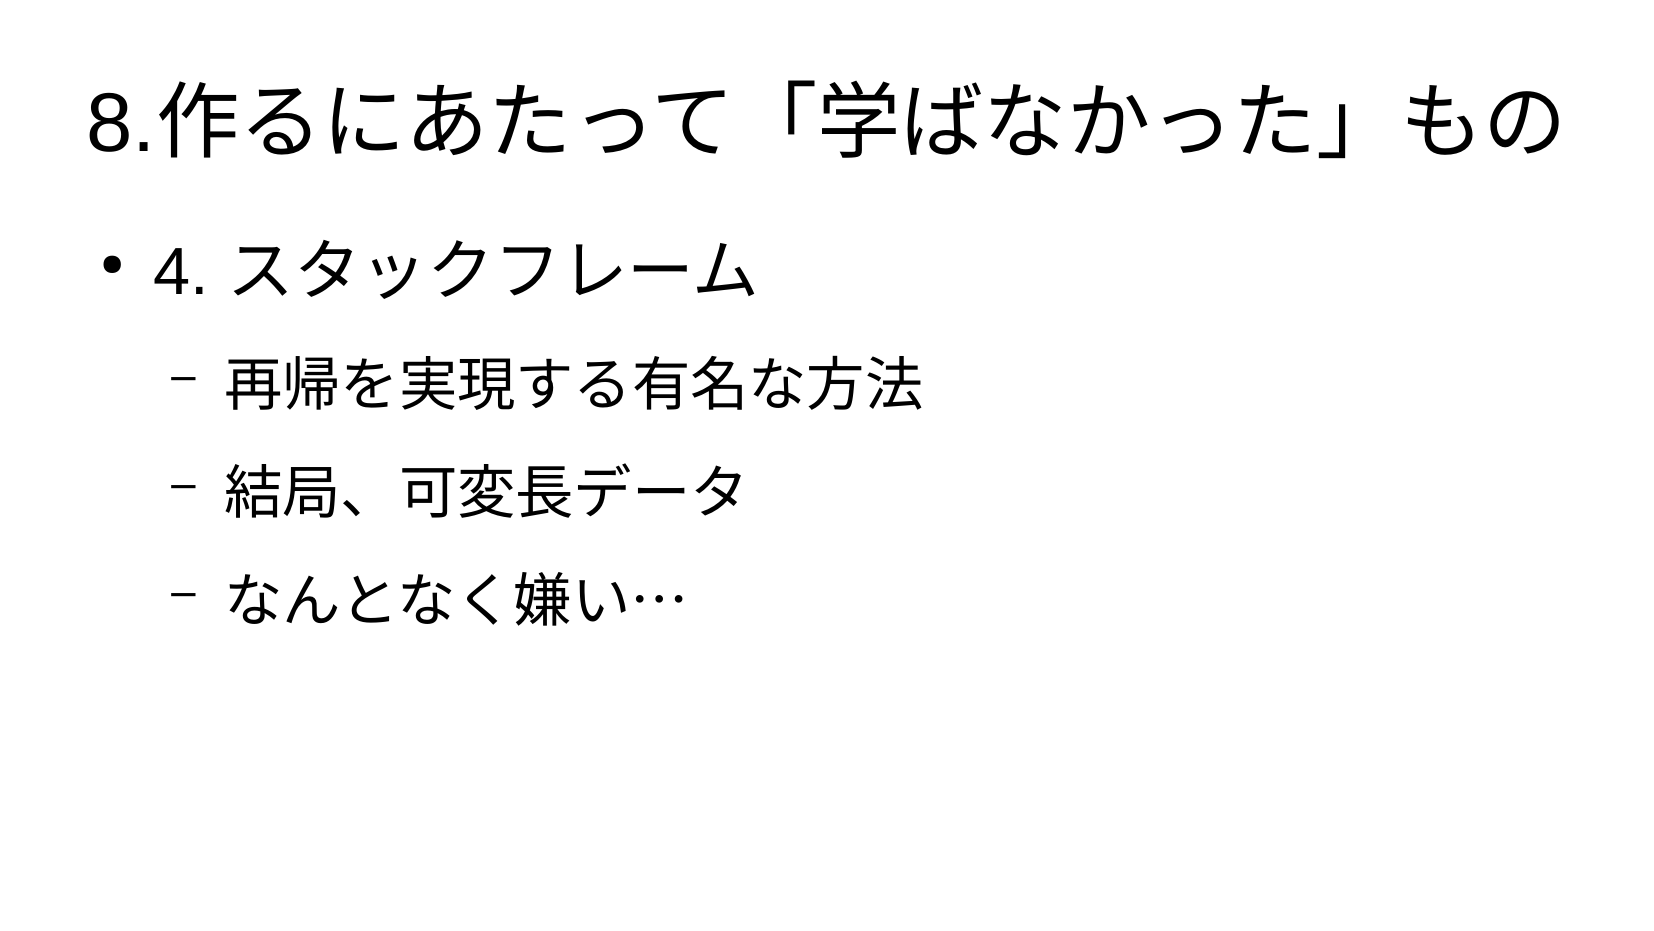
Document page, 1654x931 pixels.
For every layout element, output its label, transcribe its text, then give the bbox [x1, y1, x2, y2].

list 4. スタックフレーム 再帰を実現する有名な方法 結局、可変長データ なんとなく嫌い… [82, 217, 1571, 758]
title 8.作るにあたって「学ばなかった」もの [82, 37, 1571, 193]
